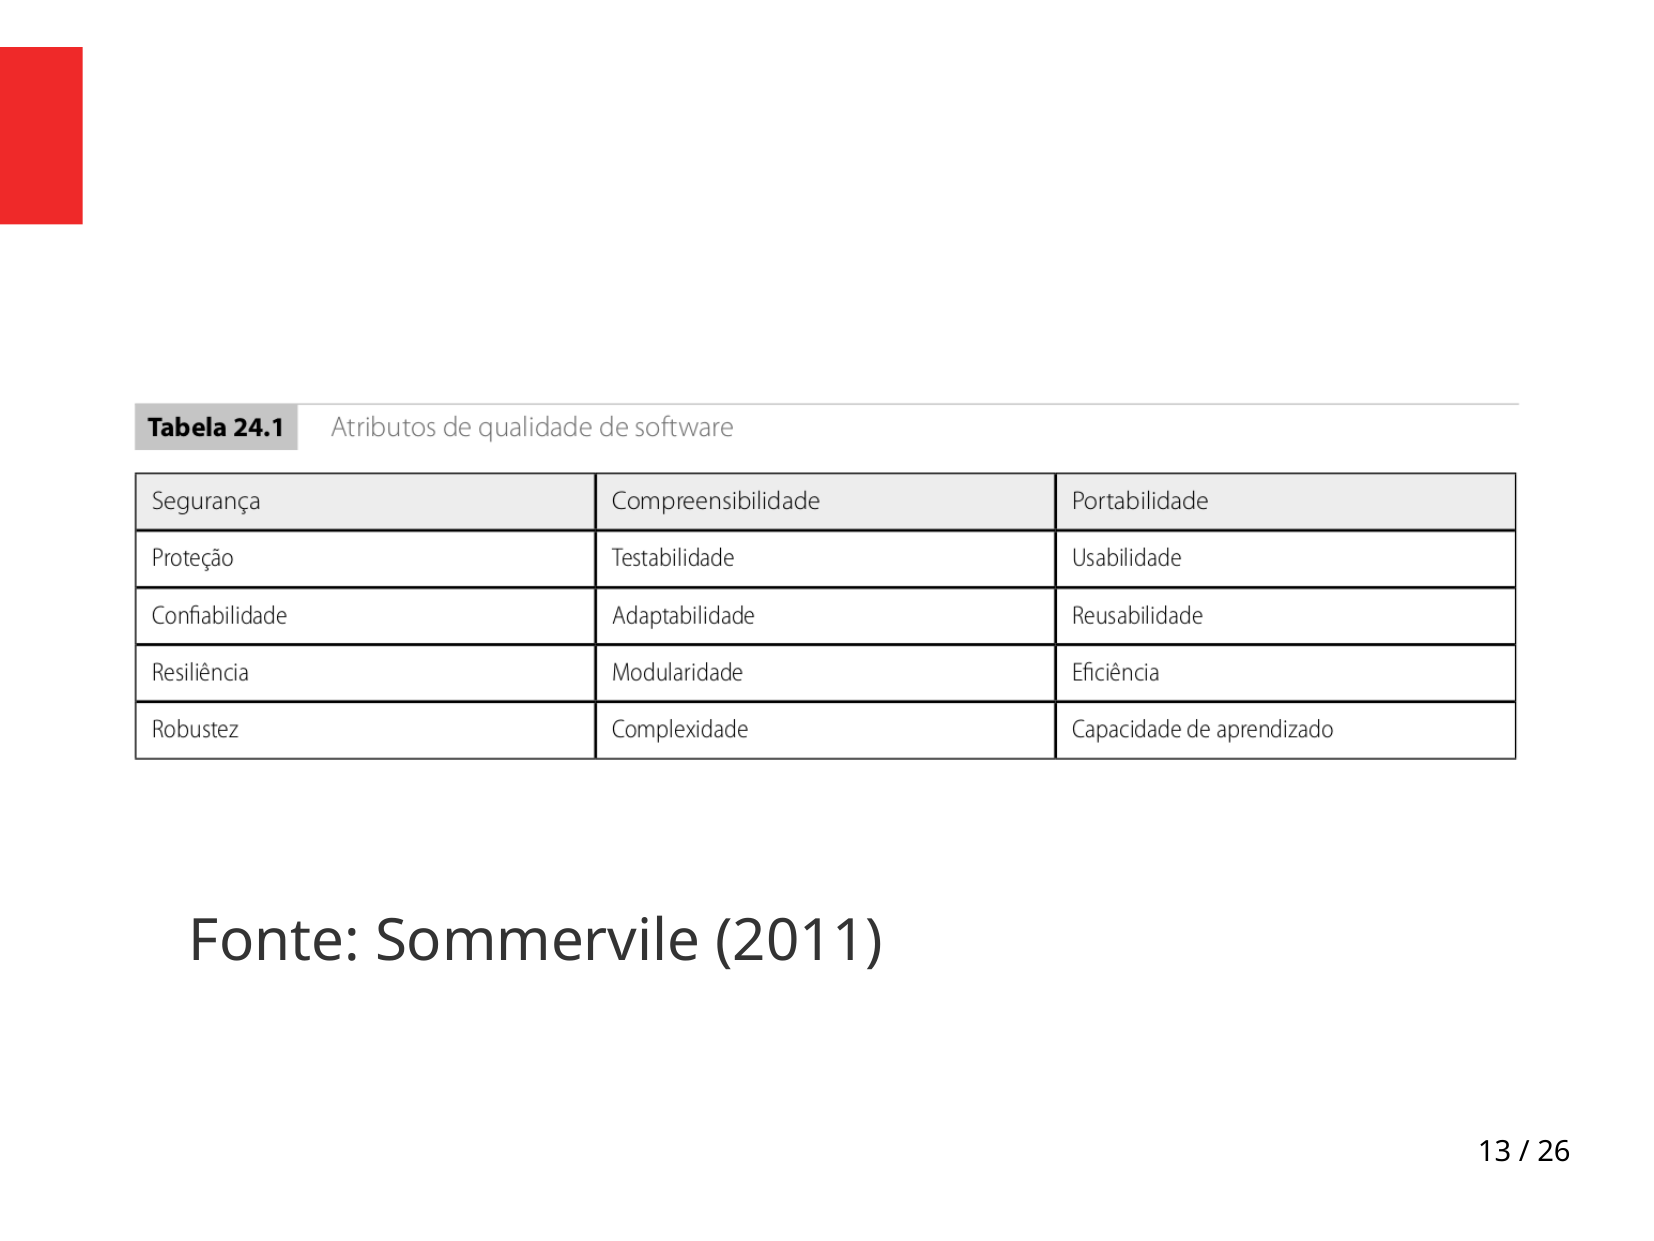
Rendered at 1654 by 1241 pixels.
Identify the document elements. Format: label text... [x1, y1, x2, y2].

list Fonte: Sommervile (2011) [118, 354, 1536, 1074]
picture [124, 389, 1530, 777]
